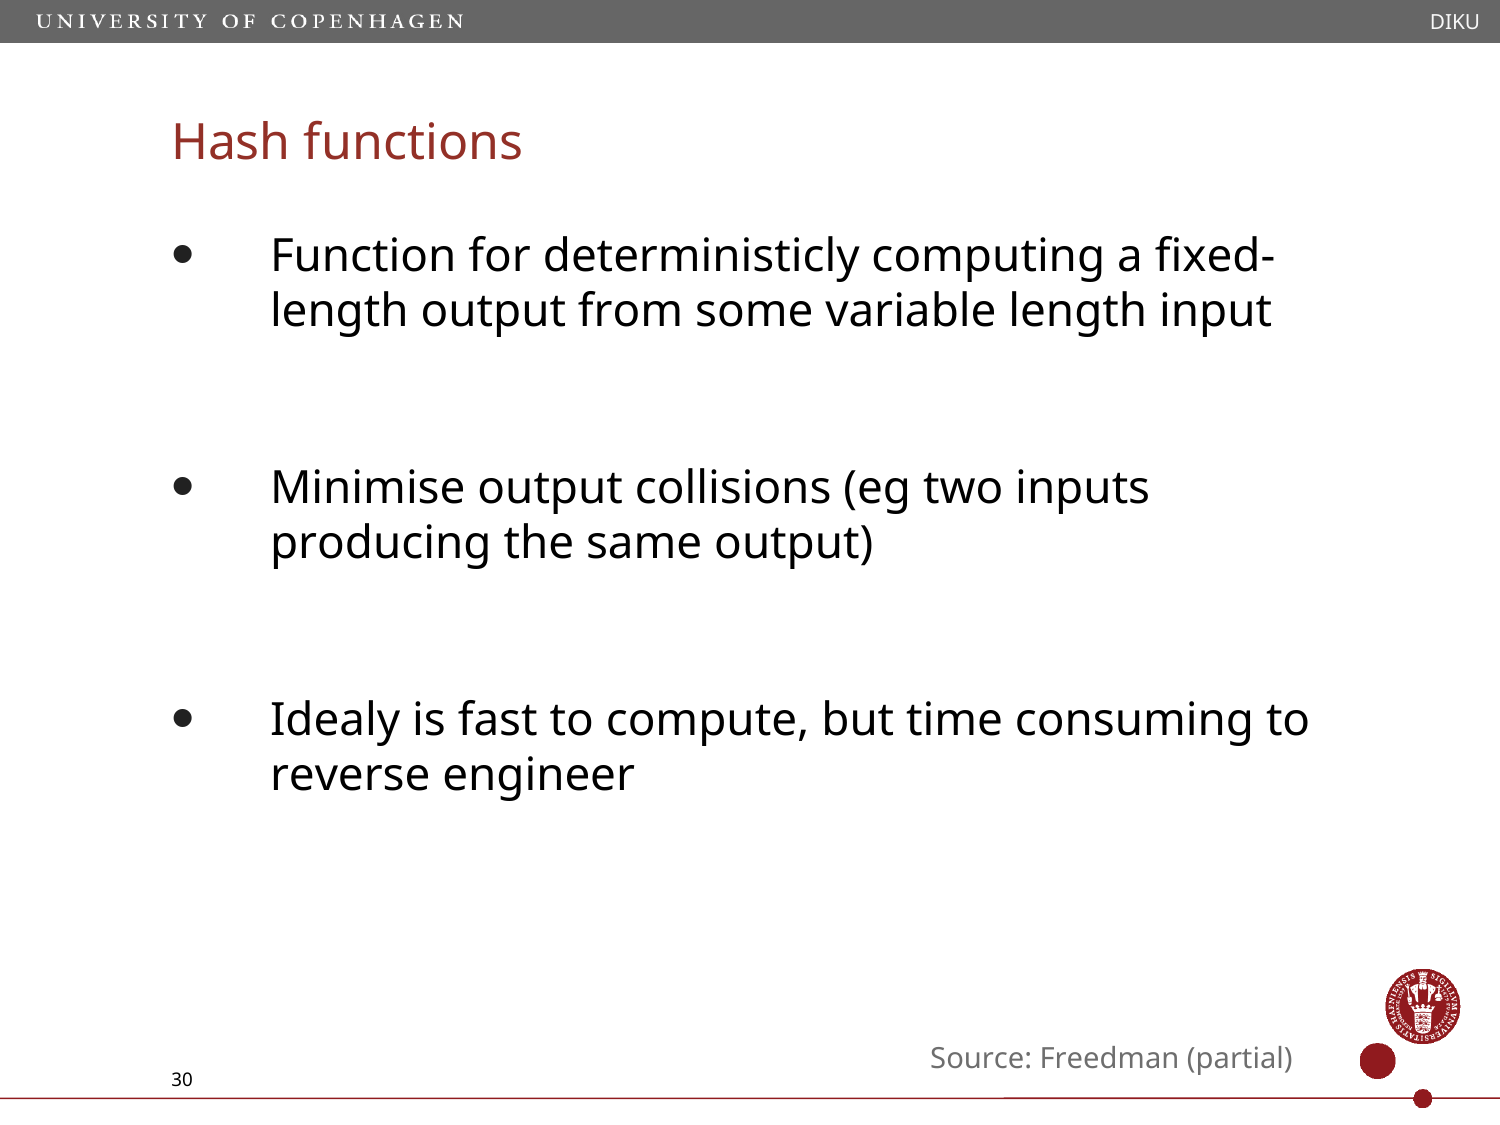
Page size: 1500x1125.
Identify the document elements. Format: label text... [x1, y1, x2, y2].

text_box Hash functions [171, 75, 1329, 171]
picture [0, 910, 1500, 1122]
text_box Source: Freedman (partial) [915, 1031, 1353, 1083]
text_box Function for deterministicly computing a fixed-length output from some variable length input Minimise output collisions (eg two inputs producing the same output) Idealy is fast to compute, but time consuming to reverse engineer [171, 225, 1329, 900]
text_box DIKU [469, 0, 1495, 43]
text_box <number> [171, 1067, 522, 1092]
